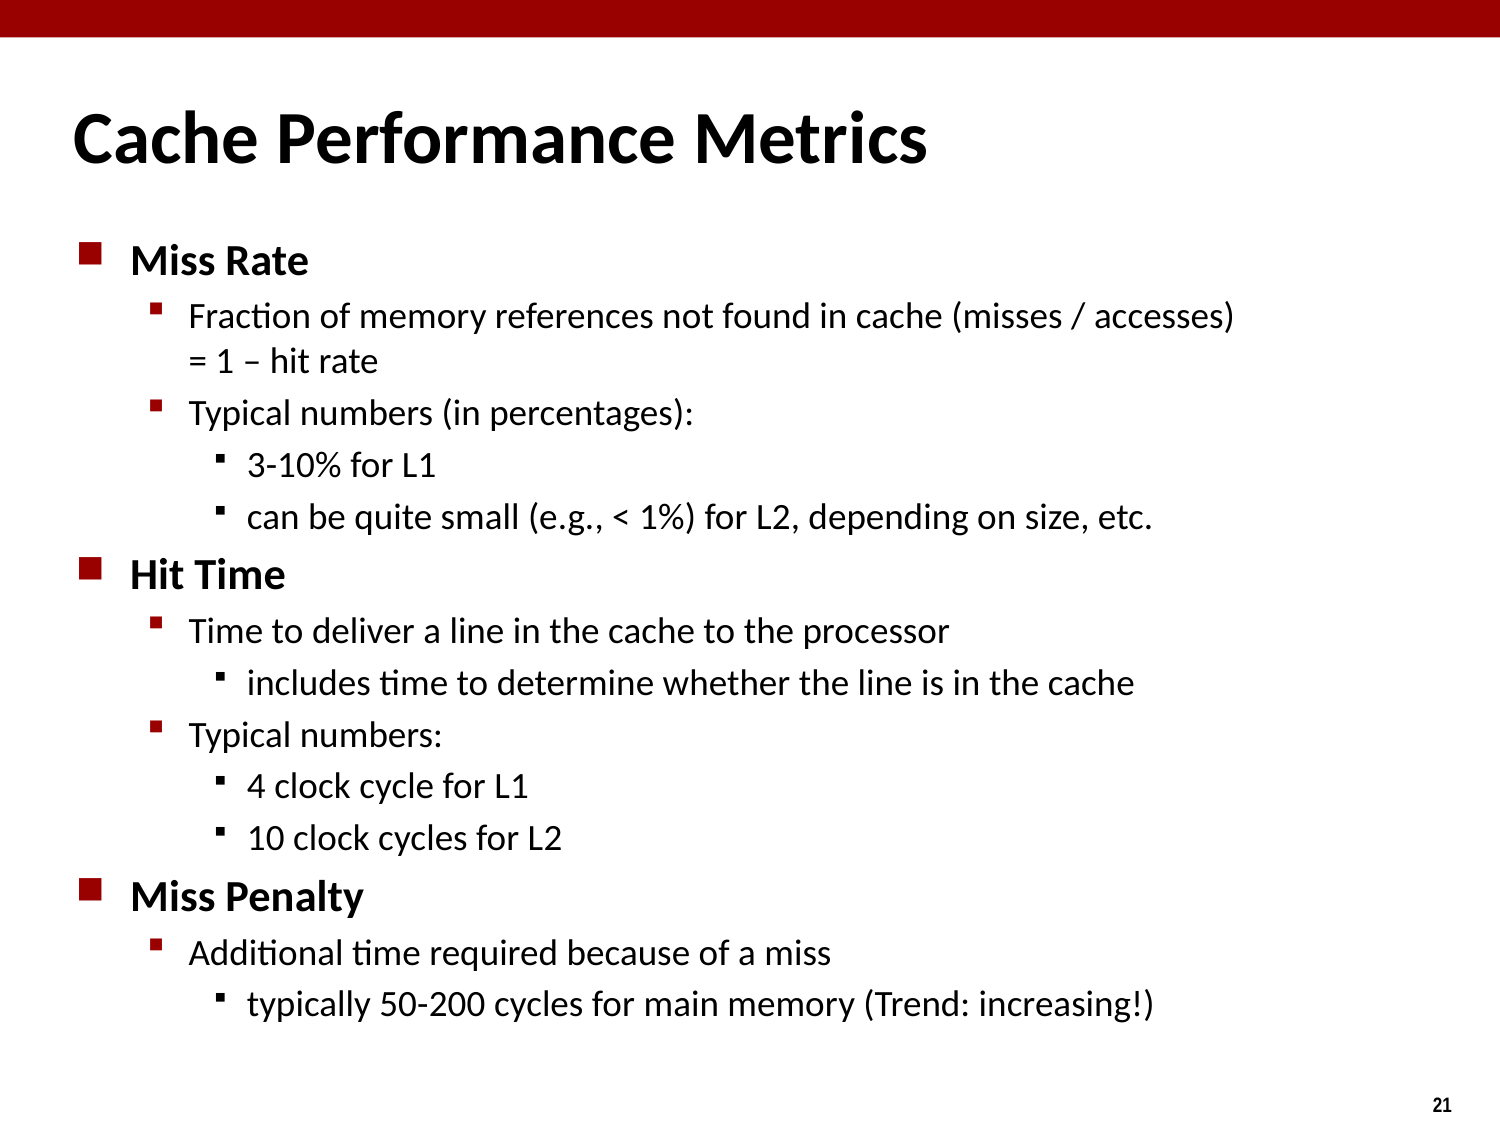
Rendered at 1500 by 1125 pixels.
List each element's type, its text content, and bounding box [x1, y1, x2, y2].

title Cache Performance Metrics [58, 71, 1304, 197]
list Miss Rate Fraction of memory references not found in cache (misses / accesses) = 1 – hit rate Typical numbers (in percentages): 3-10% for L1 can be quite small (e.g., < 1%) for L2, depending on size, etc. Hit Time Time to deliver a line in the cache to the processor includes time to determine whether the line is in the cache Typical numbers: 4 clock cycle for L1 10 clock cycles for L2 Miss Penalty Additional time required because of a miss typically 50-200 cycles for main memory (Trend: increasing!) [65, 223, 1475, 1040]
